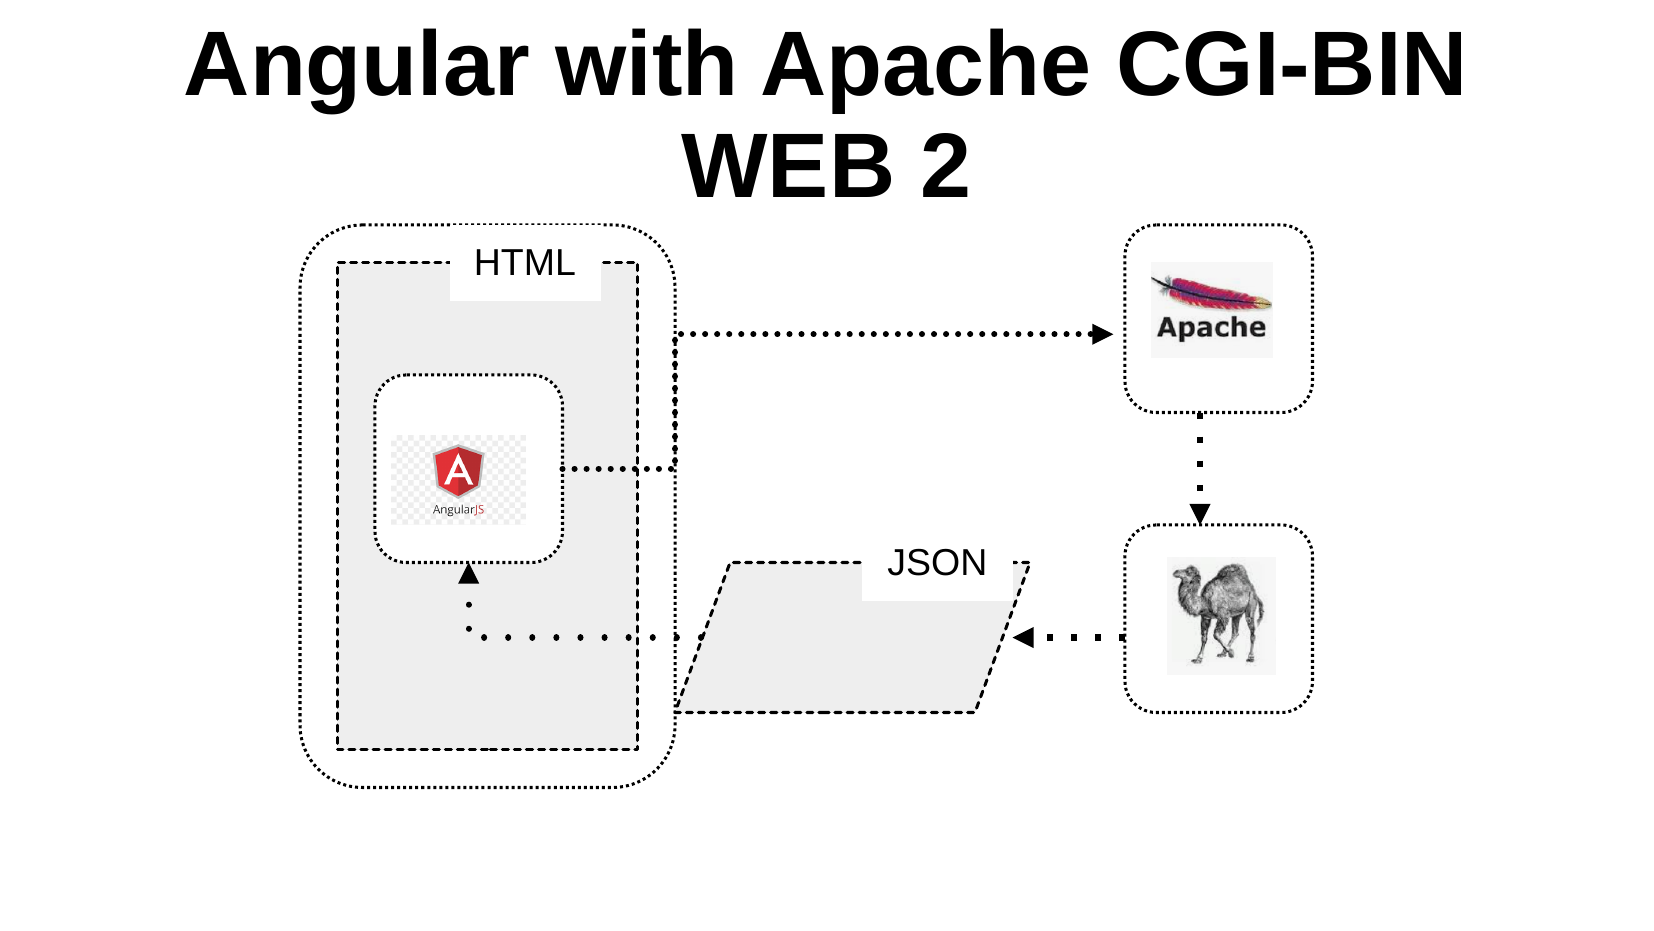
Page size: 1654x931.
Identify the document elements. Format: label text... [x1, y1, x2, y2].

text_box HTML [450, 225, 601, 301]
text_box [1124, 524, 1313, 713]
picture [1167, 557, 1276, 676]
text_box [300, 224, 1031, 788]
picture [391, 435, 526, 526]
title Angular with Apache CGI-BIN WEB 2 [82, 12, 1571, 218]
text_box JSON [862, 525, 1013, 601]
picture [1151, 262, 1276, 358]
text_box [1124, 224, 1313, 413]
